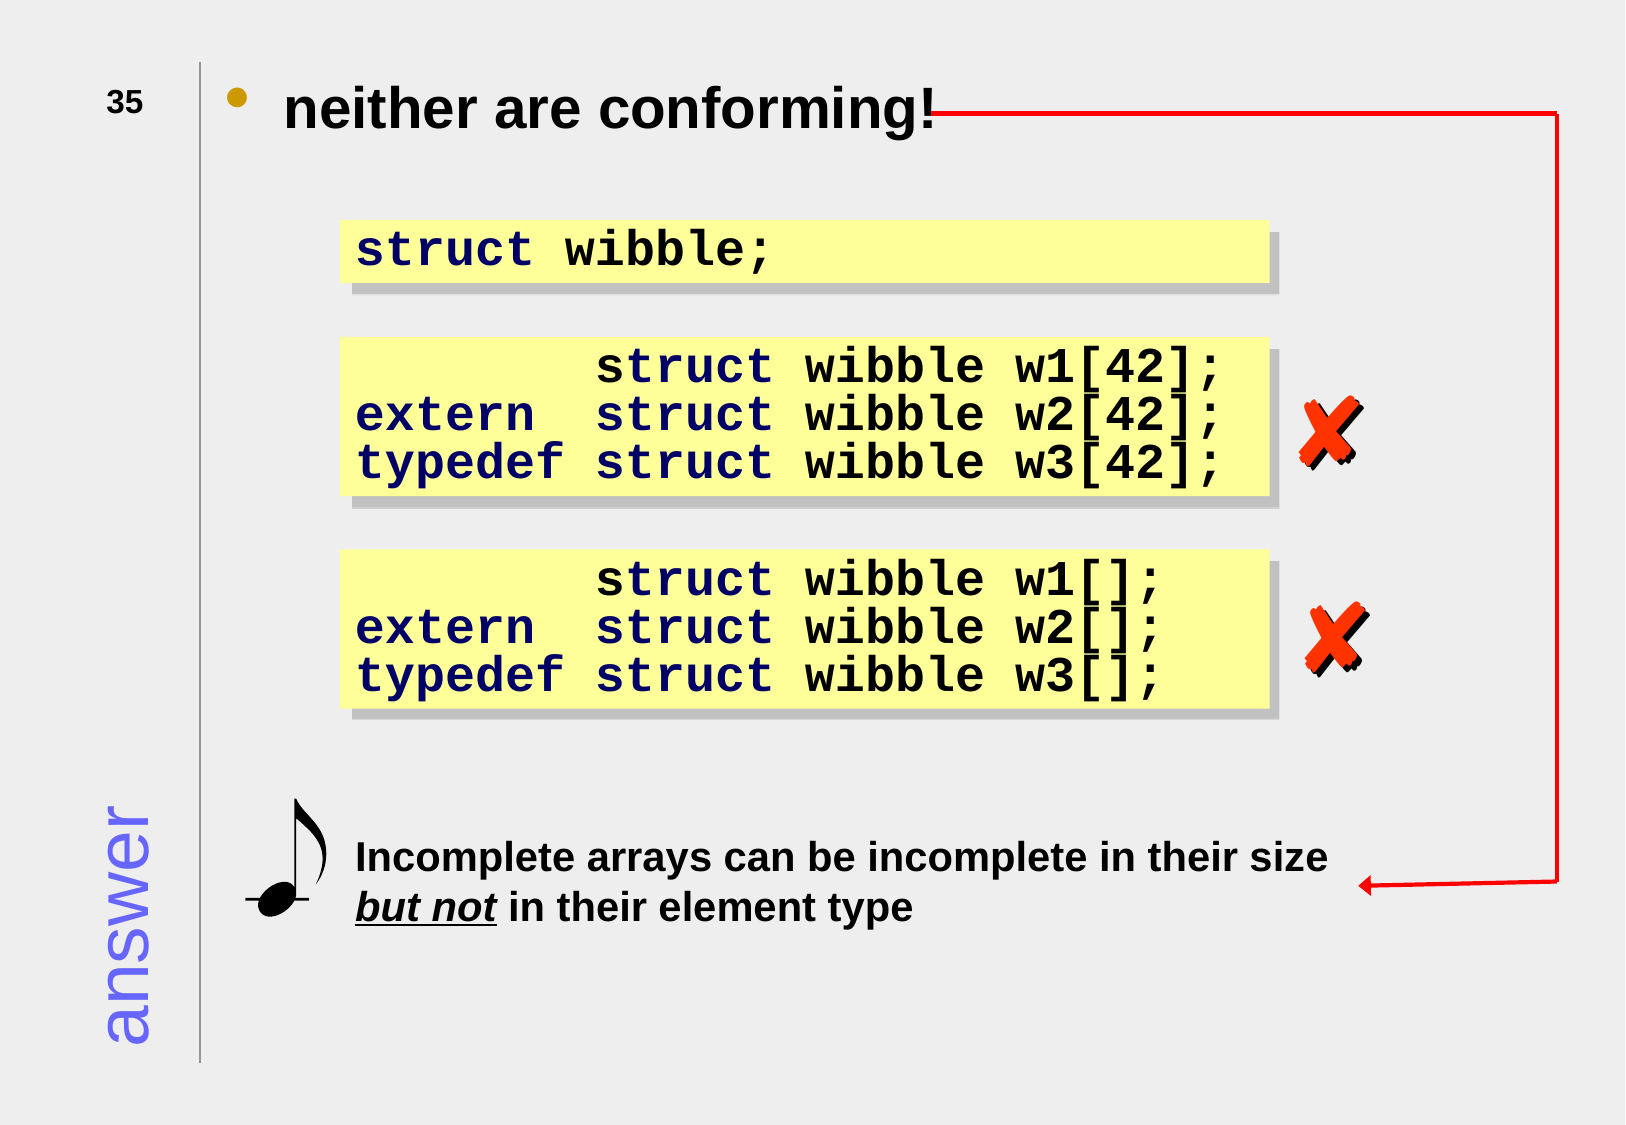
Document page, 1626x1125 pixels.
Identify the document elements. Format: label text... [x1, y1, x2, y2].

text_box  [1278, 549, 1422, 715]
text_box struct wibble w1[42]; extern struct wibble w2[42]; typedef struct wibble w3[42]; [339, 336, 1270, 497]
text_box struct wibble; [339, 219, 1270, 284]
text_box  [1272, 342, 1416, 508]
text_box [245, 798, 327, 917]
title answer [50, 187, 188, 1063]
list neither are conforming! [212, 62, 1593, 1063]
text_box Incomplete arrays can be incomplete in their size but not in their element type [340, 822, 1451, 938]
text_box struct wibble w1[]; extern struct wibble w2[]; typedef struct wibble w3[]; [339, 549, 1270, 709]
